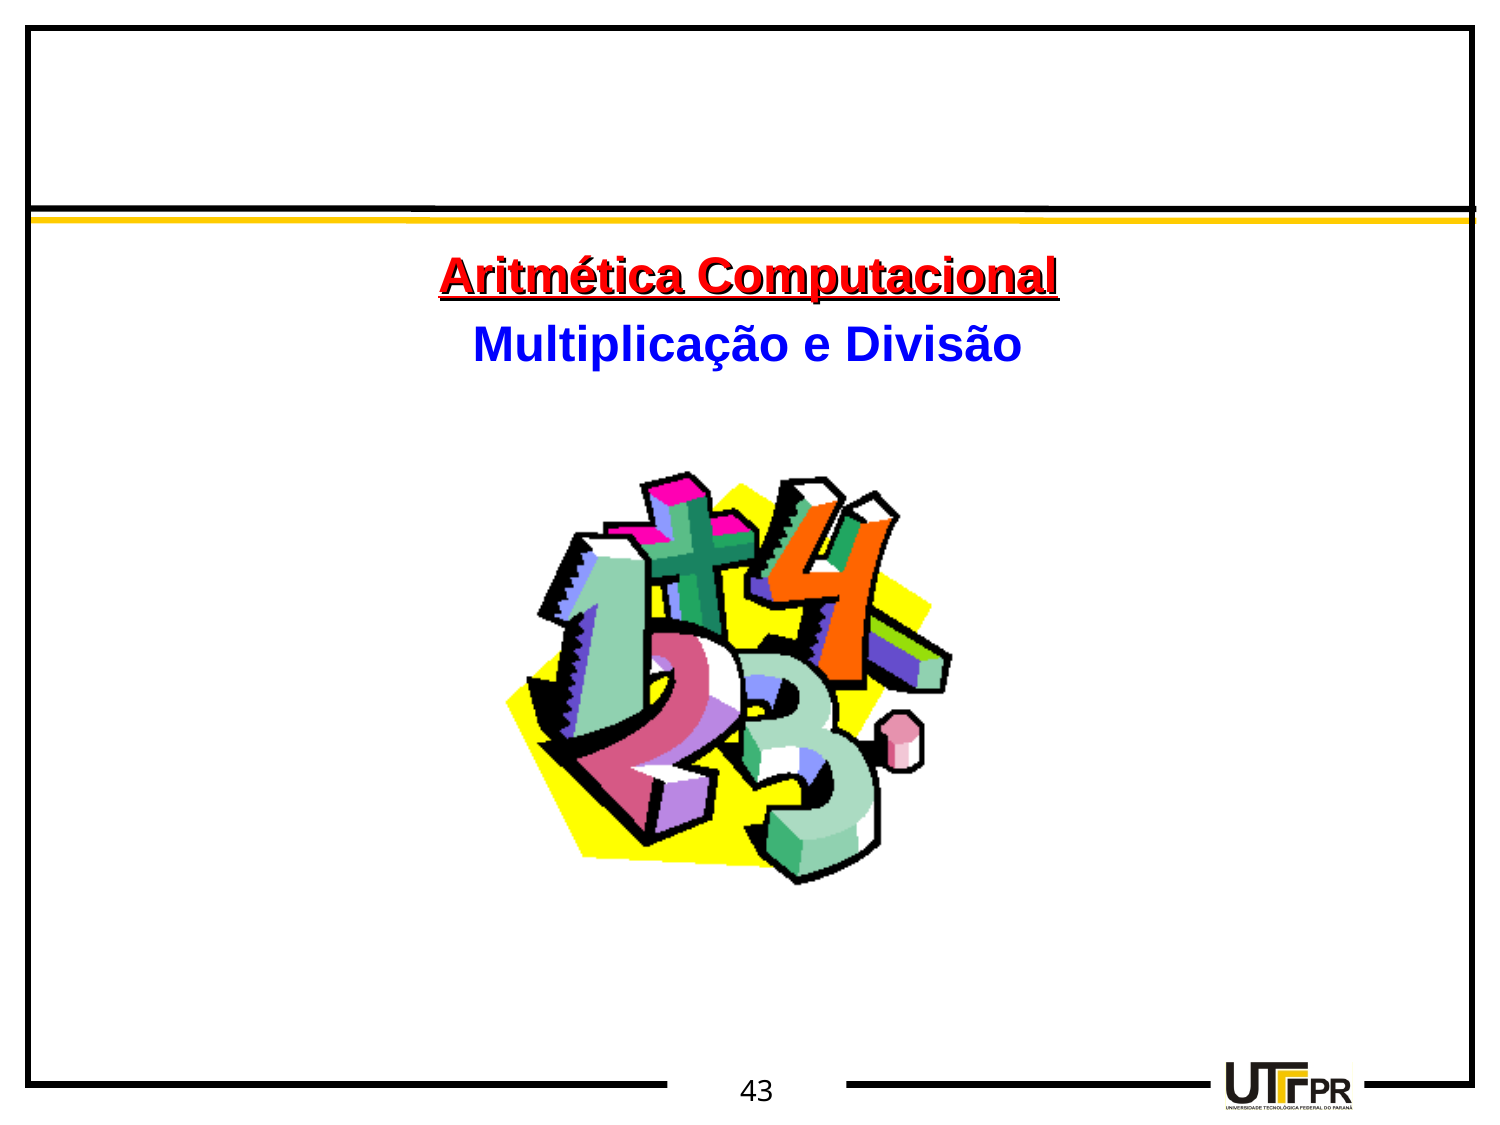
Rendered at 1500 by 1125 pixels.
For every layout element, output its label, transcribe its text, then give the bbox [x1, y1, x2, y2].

list Aritmética Computacional Multiplicação e Divisão [84, 245, 1412, 409]
picture [1225, 1062, 1353, 1110]
picture [501, 463, 963, 894]
